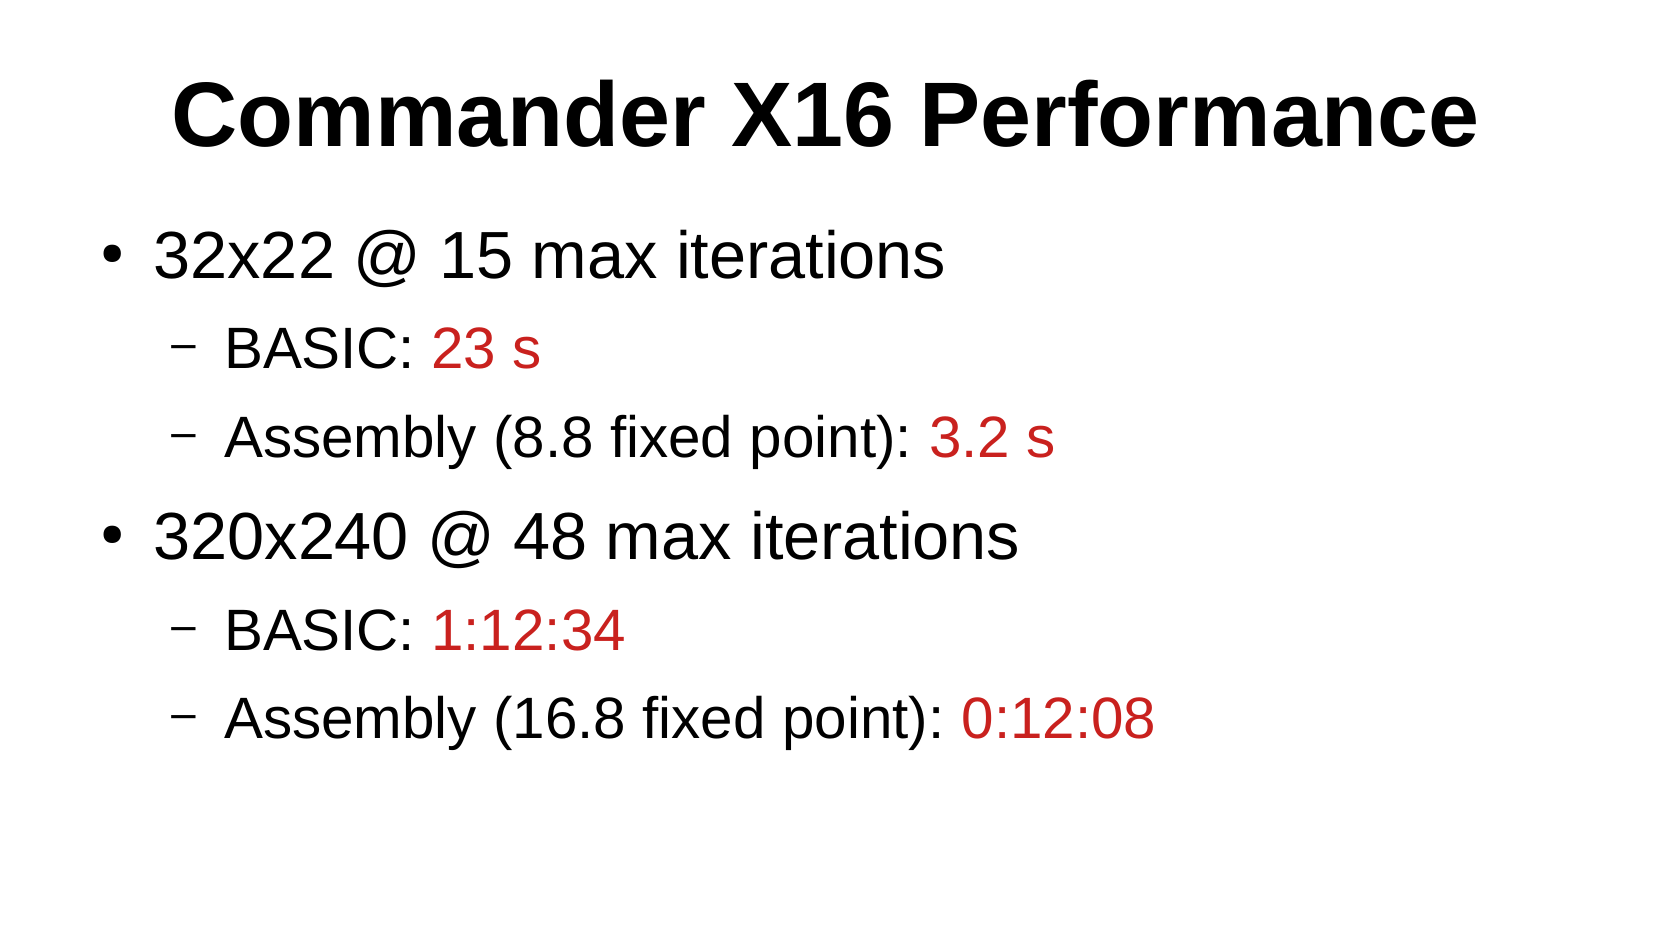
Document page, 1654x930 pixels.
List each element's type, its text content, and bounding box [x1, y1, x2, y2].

list 32x22 @ 15 max iterations BASIC: 23 s Assembly (8.8 fixed point): 3.2 s 320x240 @ 48 max iterations BASIC: 1:12:34 Assembly (16.8 fixed point): 0:12:08 [82, 217, 1571, 871]
title Commander X16 Performance [82, 37, 1571, 193]
